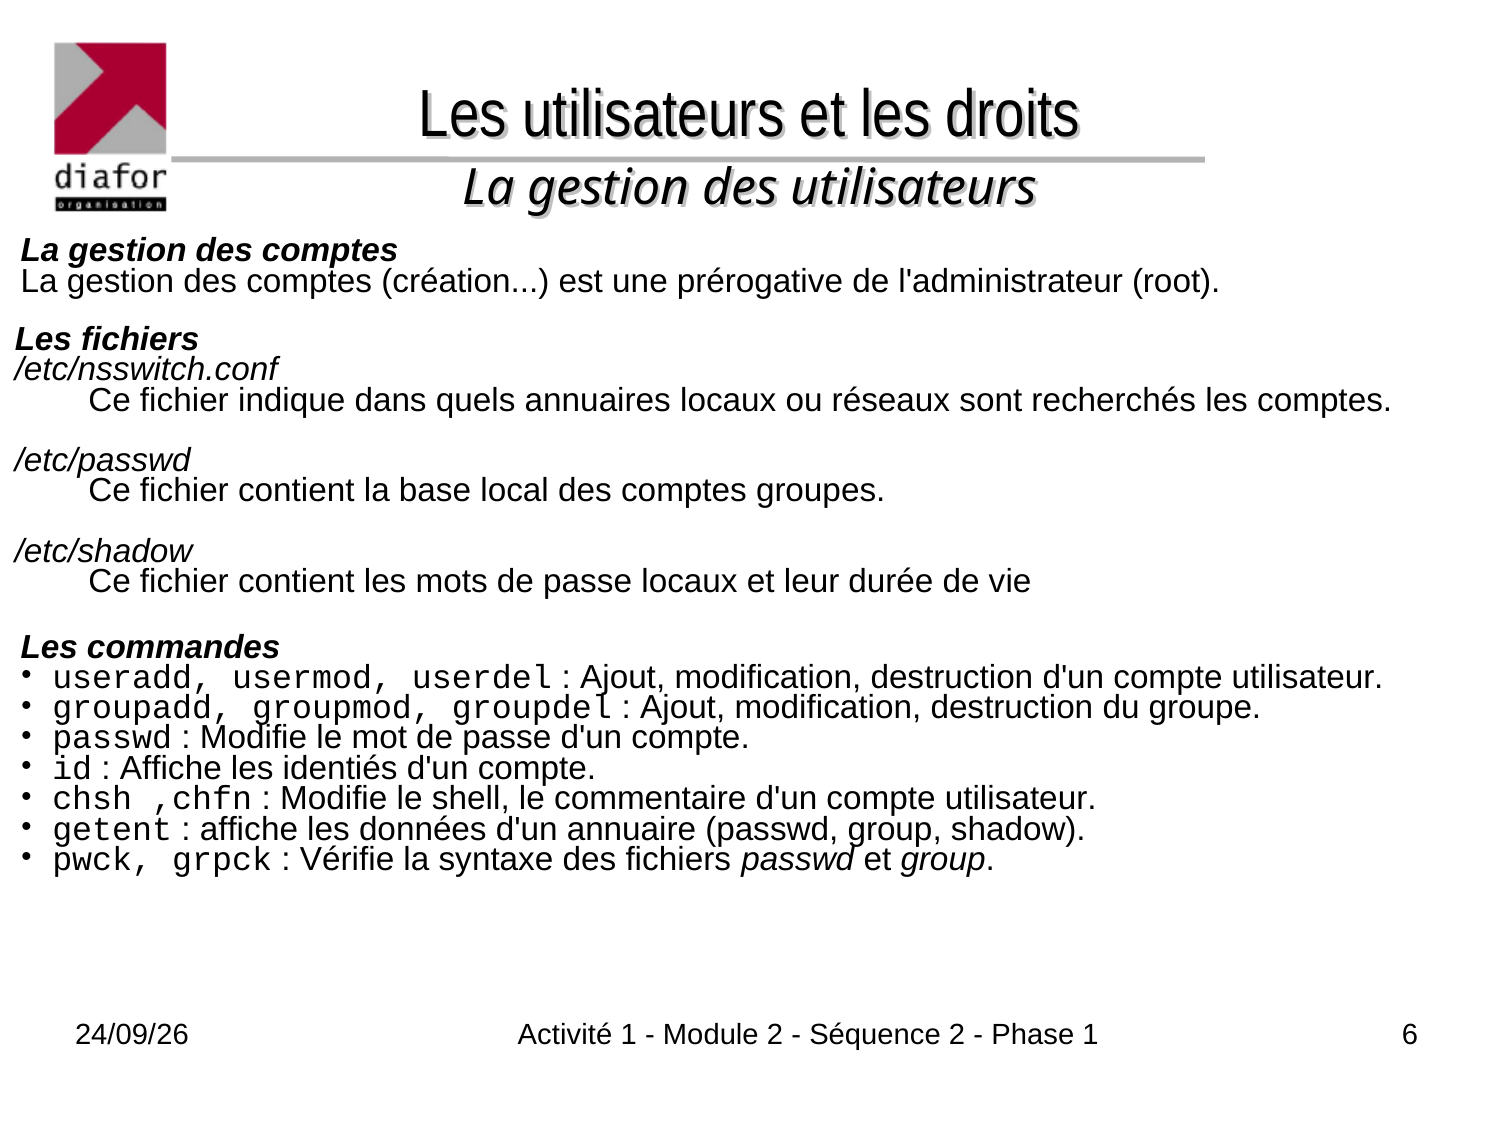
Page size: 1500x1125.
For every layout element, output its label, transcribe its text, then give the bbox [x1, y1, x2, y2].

text_box Les fichiers /etc/nsswitch.conf Ce fichier indique dans quels annuaires locaux ou réseaux sont recherchés les comptes. /etc/passwd Ce fichier contient la base local des comptes groupes. /etc/shadow Ce fichier contient les mots de passe locaux et leur durée de vie [0, 318, 1500, 607]
picture [53, 42, 168, 213]
title Les utilisateurs et les droits La gestion des utilisateurs [75, 45, 1426, 230]
text_box Les commandes useradd, usermod, userdel : Ajout, modification, destruction d'un compte utilisateur. groupadd, groupmod, groupdel : Ajout, modification, destruction du groupe. passwd : Modifie le mot de passe d'un compte. id : Affiche les identiés d'un compte. chsh ,chfn : Modifie le shell, le commentaire d'un compte utilisateur. getent : affiche les données d'un annuaire (passwd, group, shadow). pwck, grpck : Vérifie la syntaxe des fichiers passwd et group. [5, 626, 1500, 884]
text_box La gestion des comptes La gestion des comptes (création...) est une prérogative de l'administrateur (root). [5, 230, 1500, 306]
